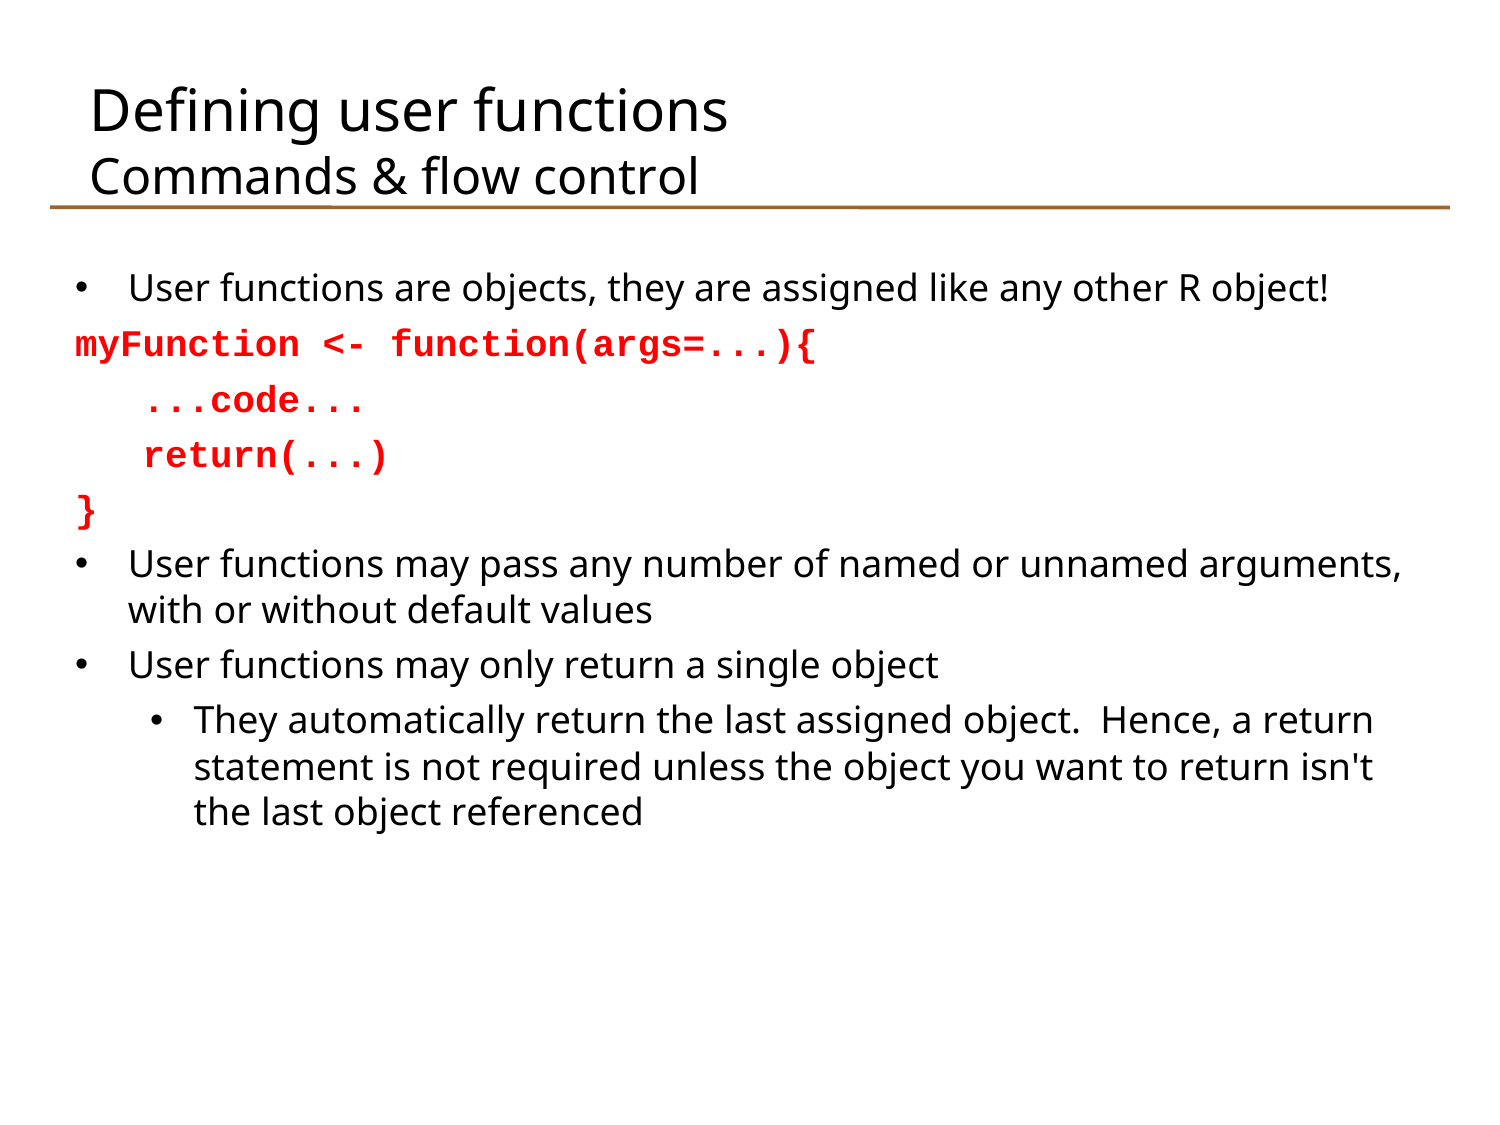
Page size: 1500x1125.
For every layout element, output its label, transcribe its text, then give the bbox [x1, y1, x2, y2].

text_box User functions are objects, they are assigned like any other R object! myFunction <- function(args=...){ ...code... return(...)‏ } User functions may pass any number of named or unnamed arguments, with or without default values User functions may only return a single object They automatically return the last assigned object. Hence, a return statement is not required unless the object you want to return isn't the last object referenced [75, 263, 1425, 1006]
text_box Defining user functions Commands & flow control [75, 44, 1425, 233]
